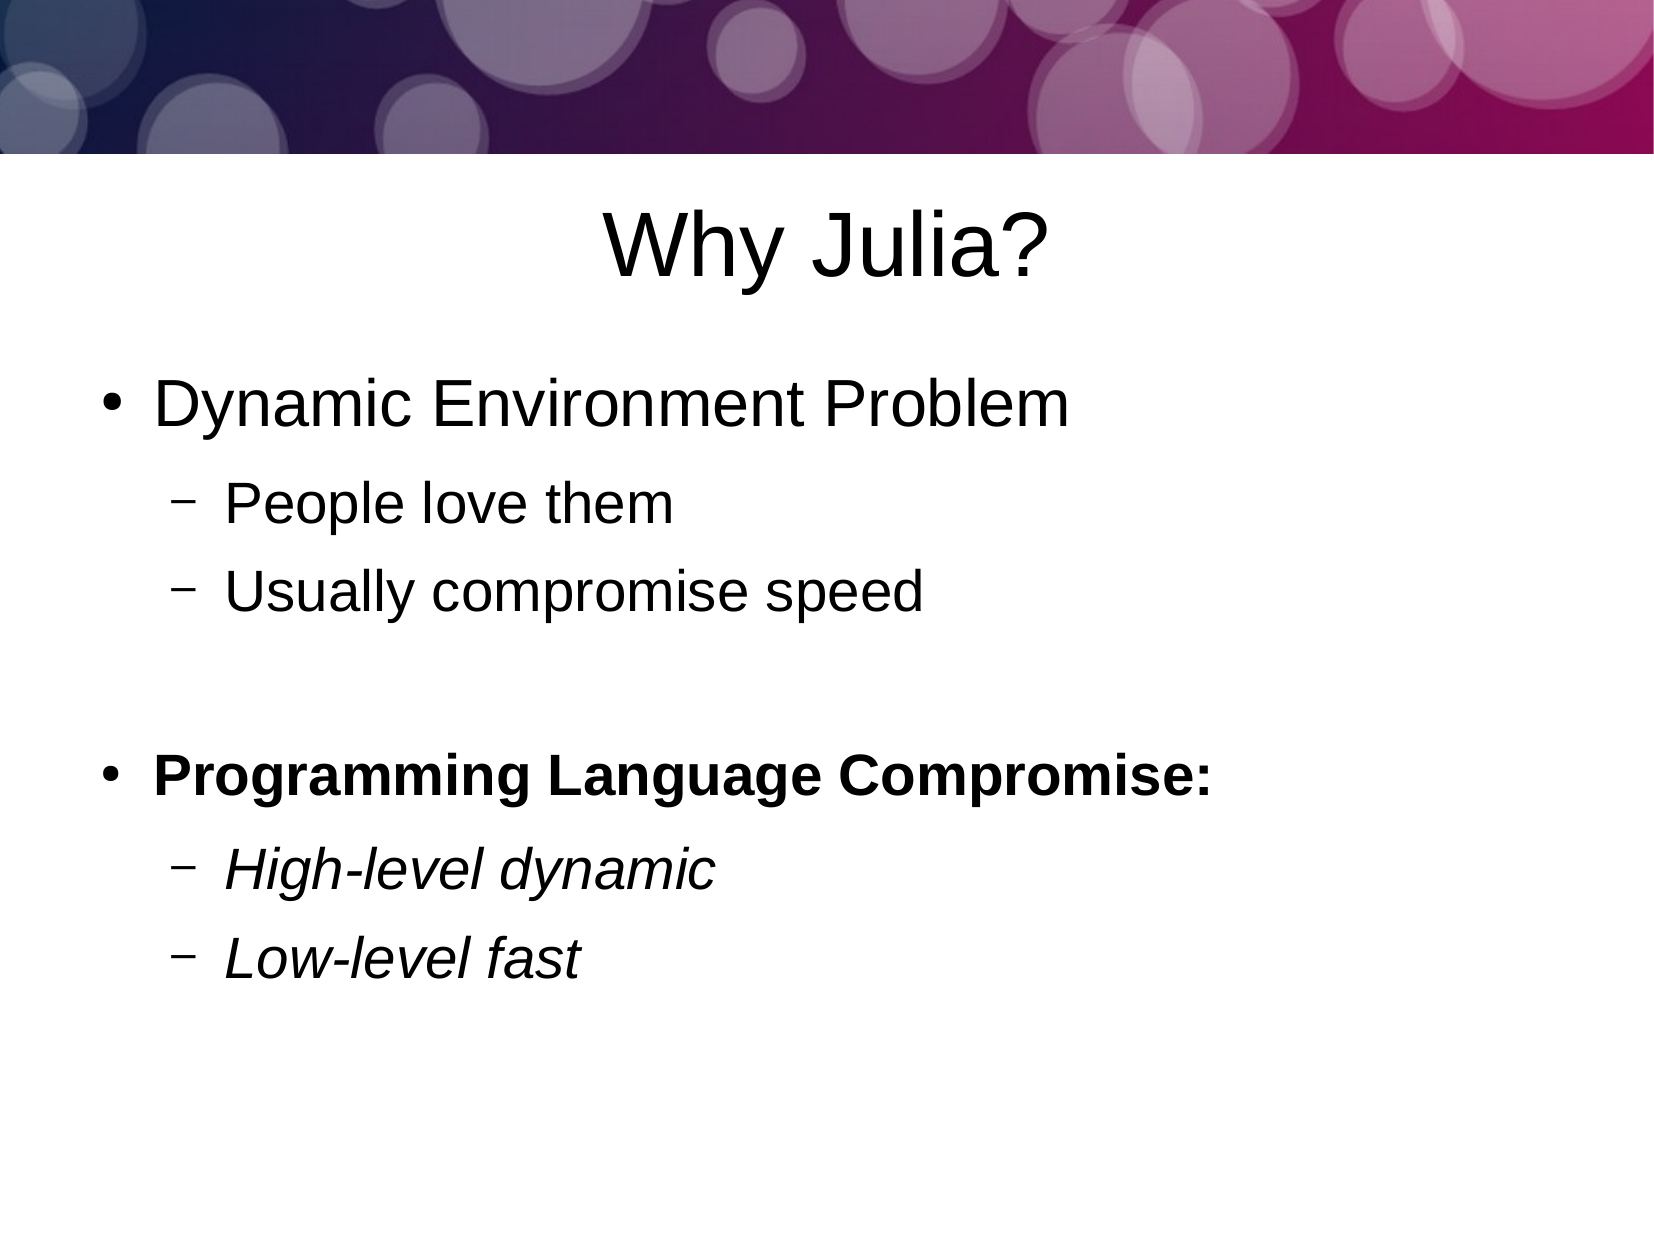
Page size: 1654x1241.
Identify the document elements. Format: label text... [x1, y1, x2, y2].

title Why Julia? [82, 159, 1571, 331]
list Dynamic Environment Problem People love them Usually compromise speed Programming Language Compromise: High-level dynamic Low-level fast [82, 366, 1571, 1087]
picture [0, 0, 1654, 154]
